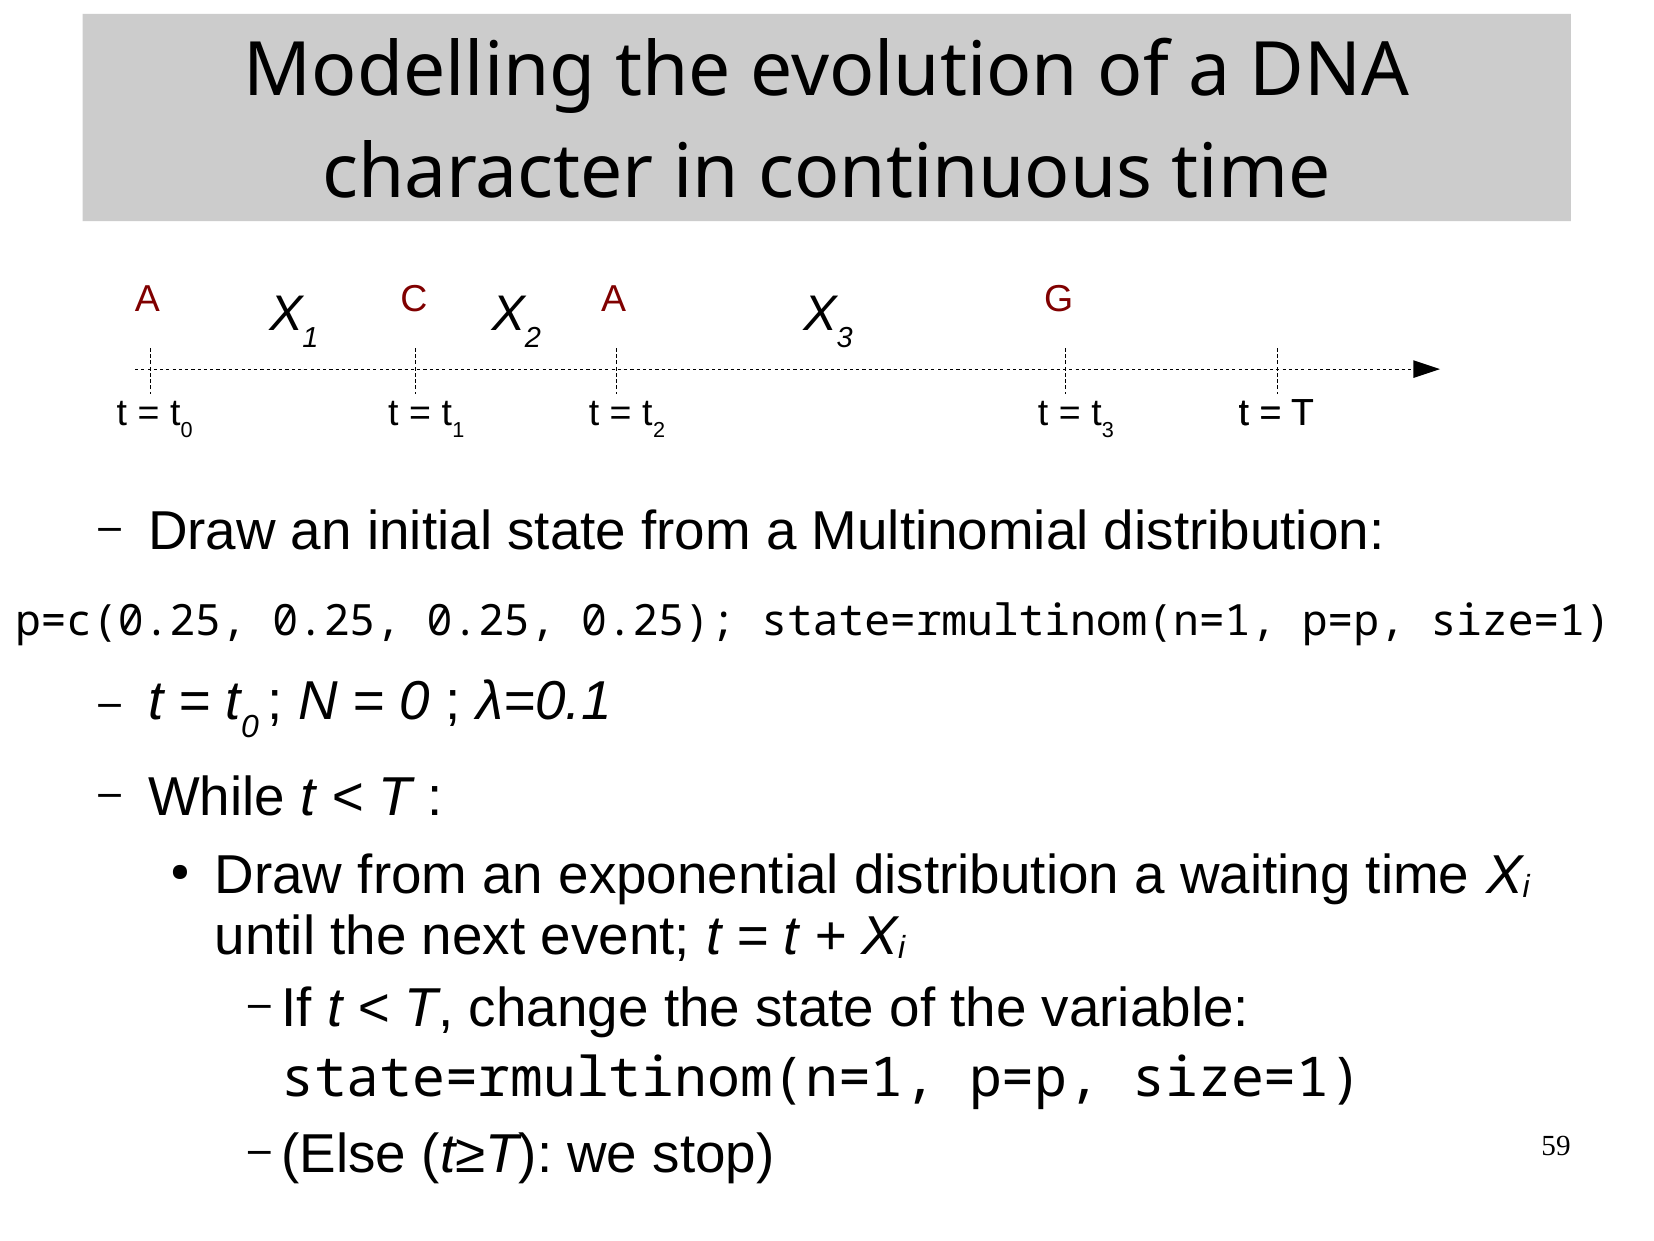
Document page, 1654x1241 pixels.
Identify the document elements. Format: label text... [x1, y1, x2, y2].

text_box C [385, 270, 446, 327]
text_box t = T [1223, 384, 1333, 441]
text_box X3 [788, 278, 886, 417]
text_box t = t1 [373, 384, 482, 450]
text_box X1 [254, 278, 361, 417]
list Draw an initial state from a Multinomial distribution: p=c(0.25, 0.25, 0.25, 0.25); state=rmultinom(n=1, p=p, size=1) t = t0 ; N = 0 ; λ=0.1 While t < T : Draw from an exponential distribution a waiting time Xi until the next event; t = t + Xi If t < T, change the state of the variable: state=rmultinom(n=1, p=p, size=1) (Else (t≥T): we stop) [15, 408, 1636, 1198]
text_box t = t3 [1023, 384, 1132, 450]
text_box X2 [476, 278, 579, 417]
text_box t = t2 [574, 384, 683, 450]
text_box A [586, 270, 647, 327]
text_box G [1029, 270, 1090, 327]
text_box A [120, 270, 181, 327]
title Modelling the evolution of a DNA character in continuous time [82, 13, 1571, 222]
text_box t = t0 [101, 384, 211, 450]
